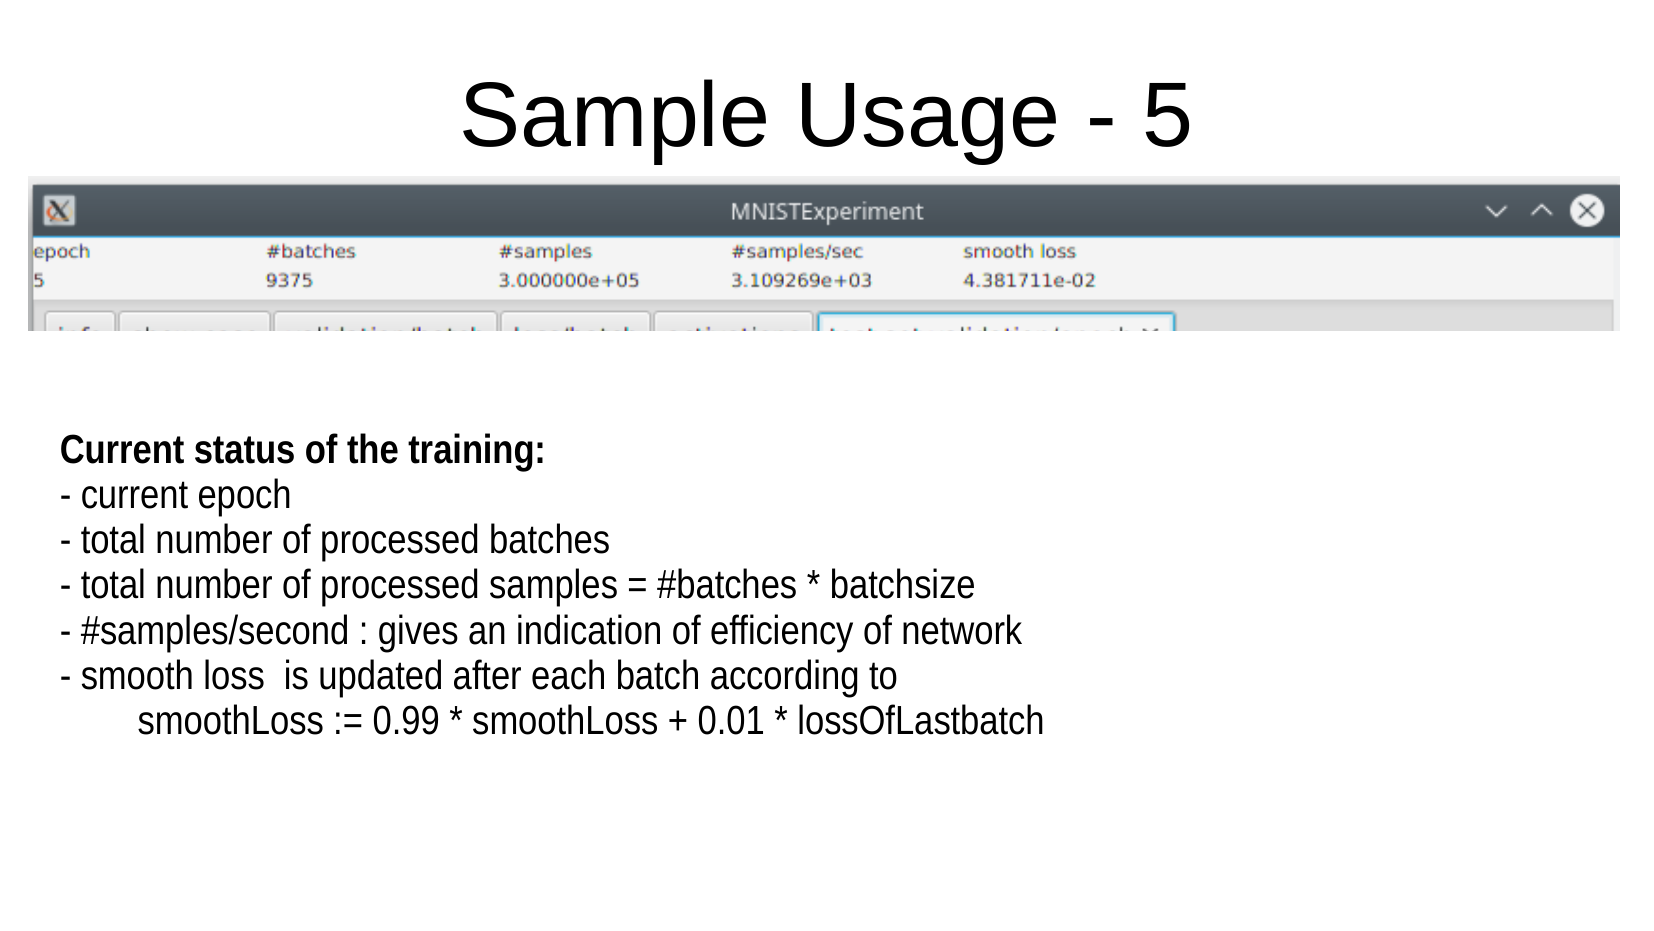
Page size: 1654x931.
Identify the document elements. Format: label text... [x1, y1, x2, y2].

text_box Current status of the training: - current epoch - total number of processed batches - total number of processed samples = #batches * batchsize - #samples/second : gives an indication of efficiency of network - smooth loss is updated after each batch according to smoothLoss := 0.99 * smoothLoss + 0.01 * lossOfLastbatch [45, 419, 1156, 750]
picture [28, 176, 1620, 331]
title Sample Usage - 5 [82, 37, 1571, 176]
